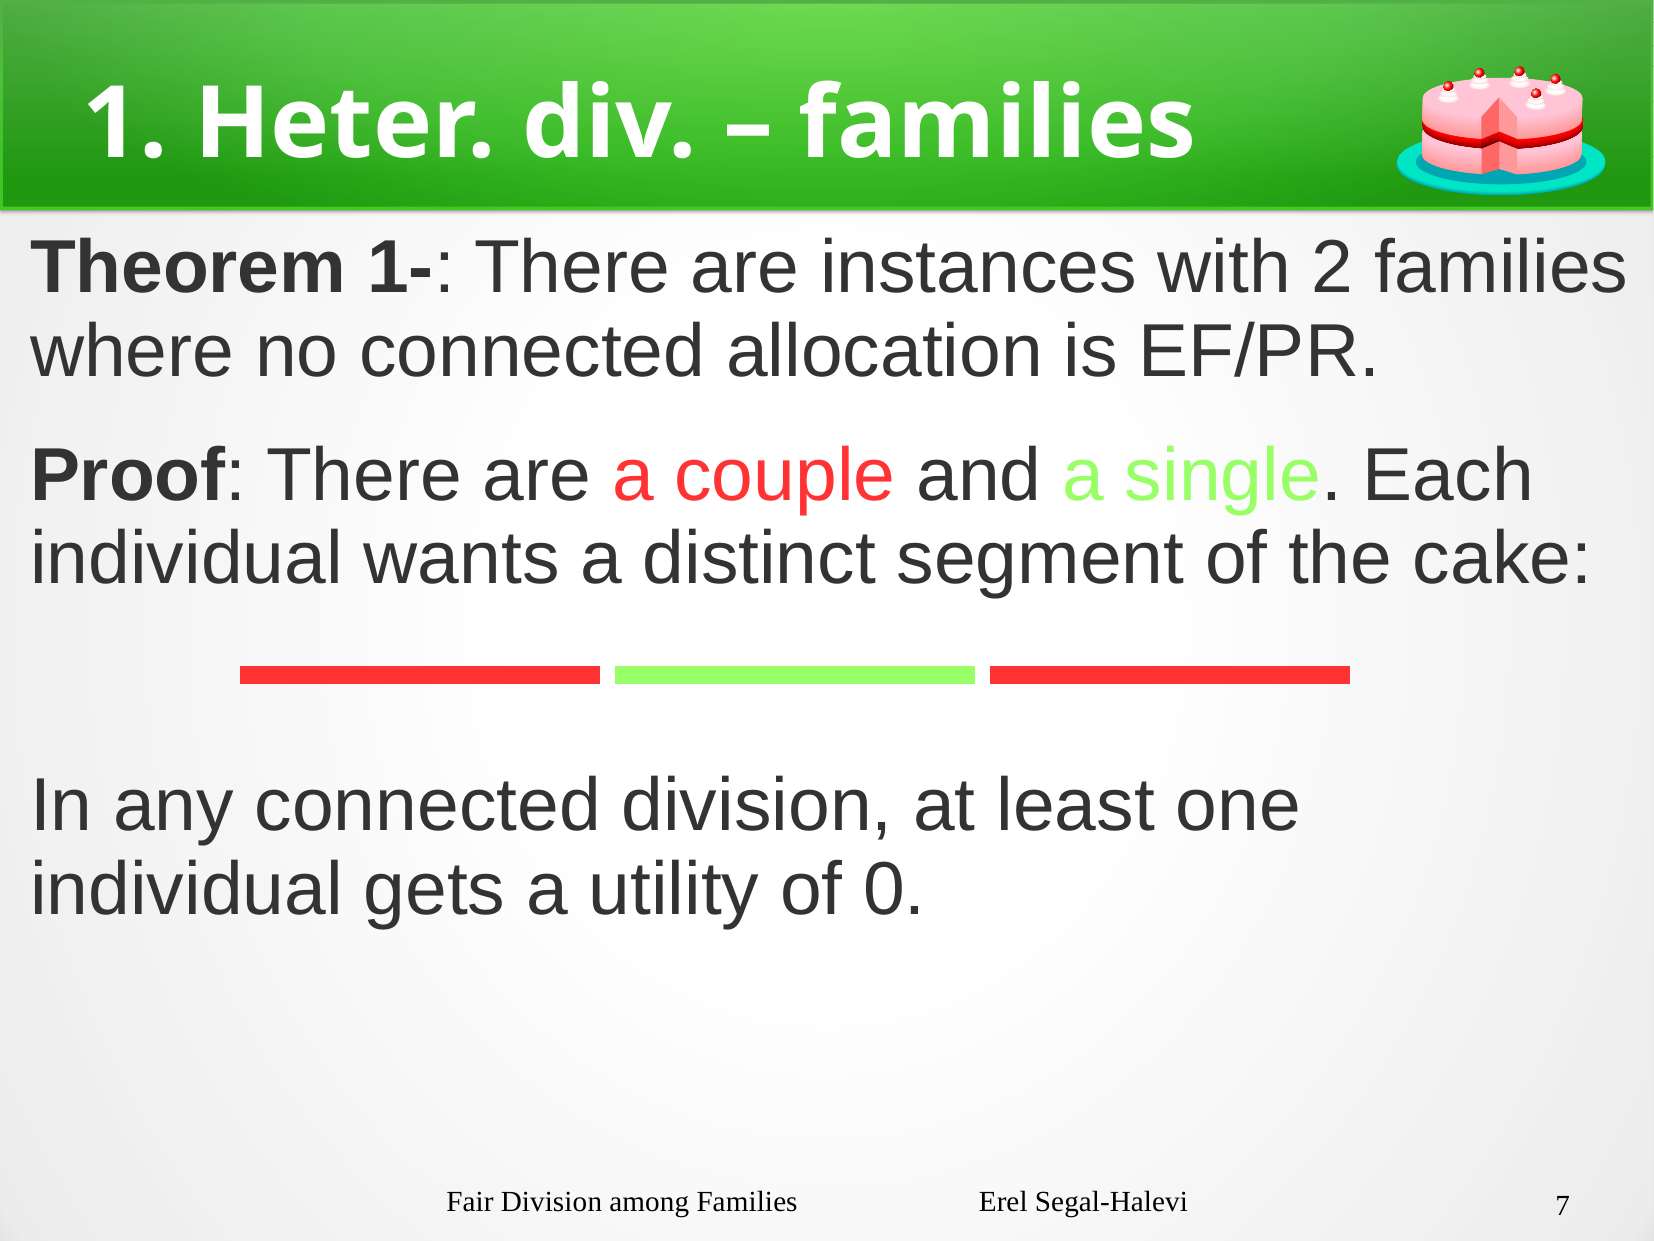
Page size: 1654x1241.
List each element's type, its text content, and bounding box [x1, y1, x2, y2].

list Theorem 1-: There are instances with 2 families where no connected allocation is EF/PR. Proof: There are a couple and a single. Each individual wants a distinct segment of the cake: In any connected division, at least one individual gets a utility of 0. [30, 225, 1636, 526]
picture [1397, 66, 1606, 196]
title 1. Heter. div. – families [82, 0, 1276, 255]
